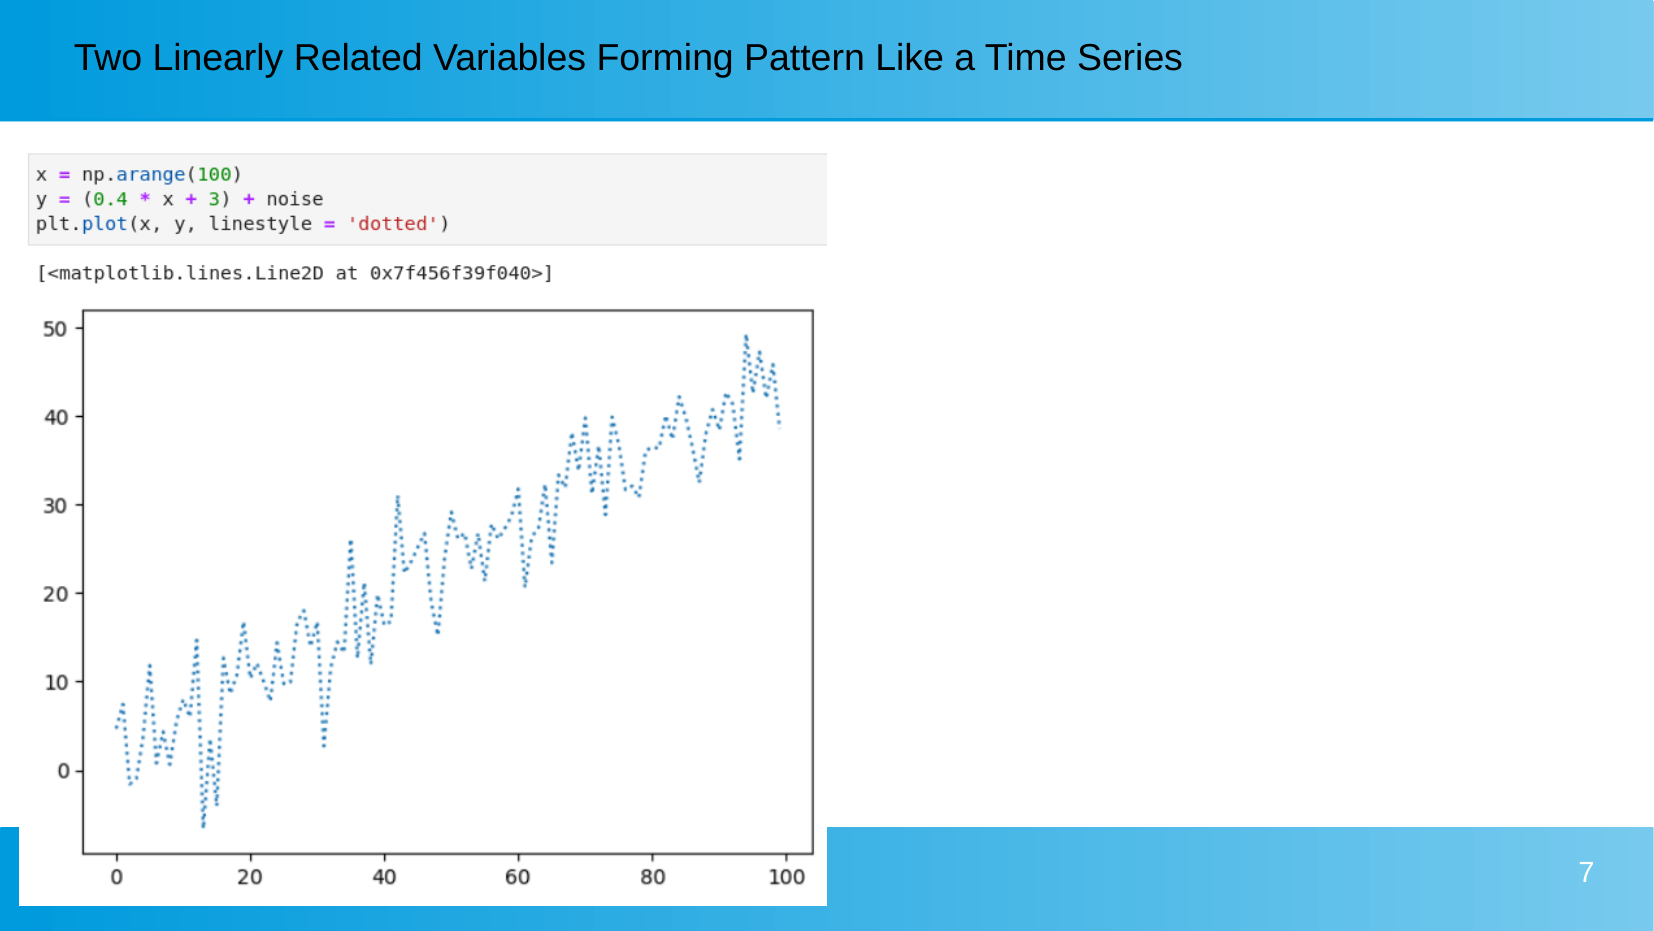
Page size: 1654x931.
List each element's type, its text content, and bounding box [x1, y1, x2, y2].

text_box Two Linearly Related Variables Forming Pattern Like a Time Series [59, 29, 1388, 213]
picture [19, 147, 827, 906]
